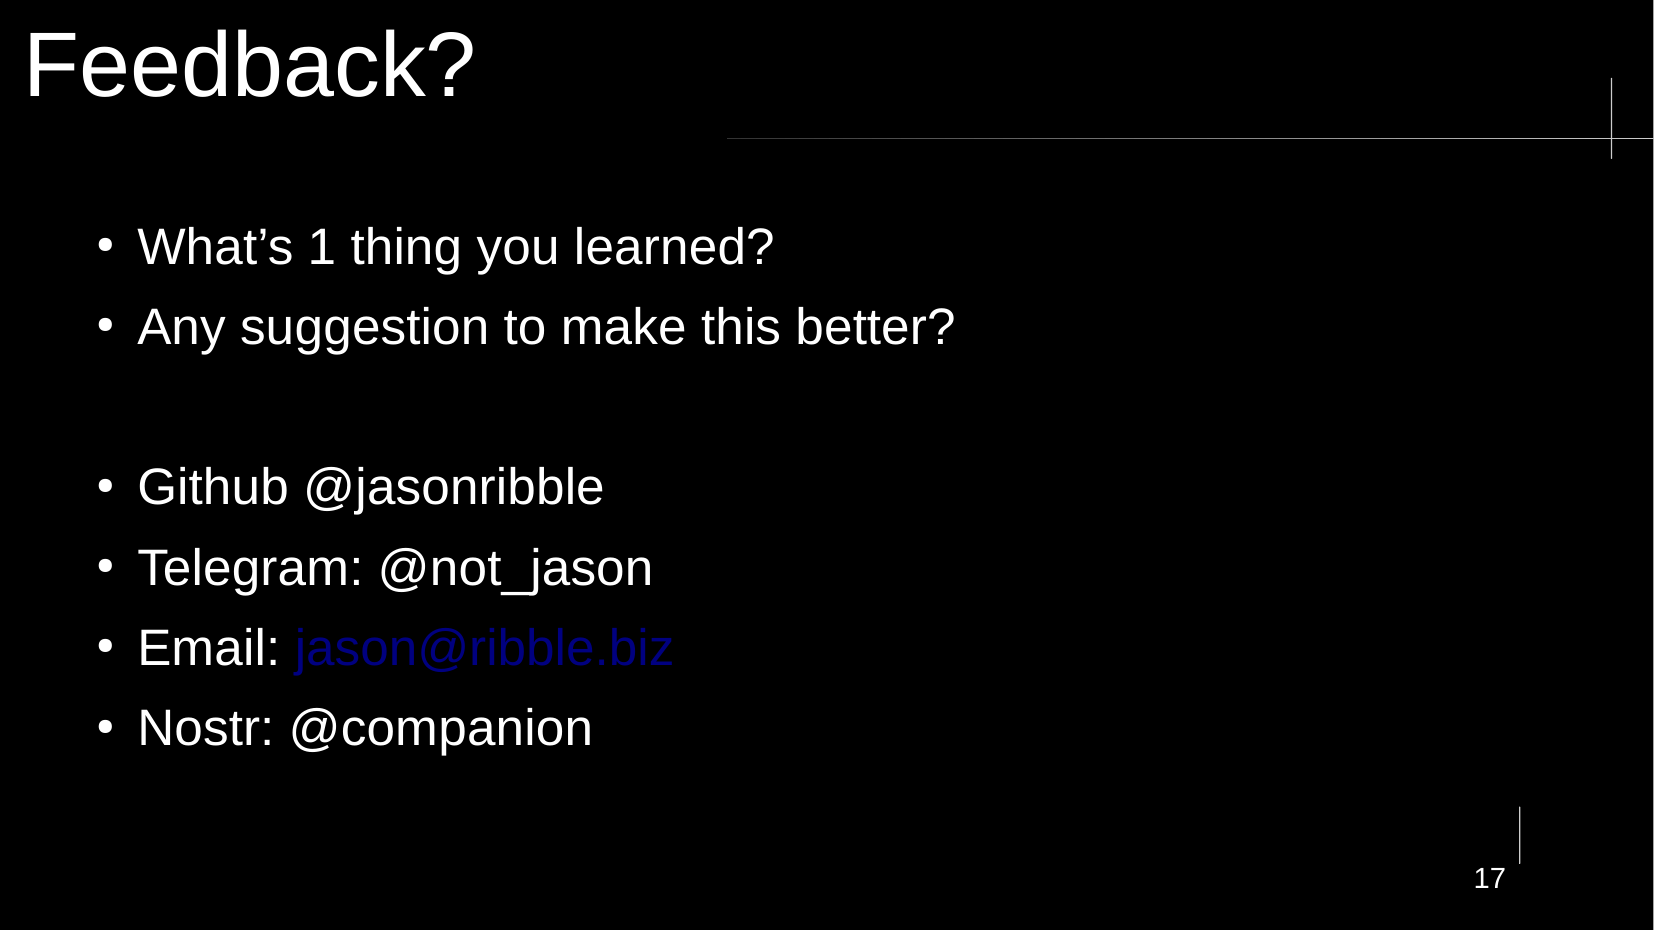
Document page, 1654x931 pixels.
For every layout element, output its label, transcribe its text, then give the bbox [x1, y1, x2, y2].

list What’s 1 thing you learned? Any suggestion to make this better? Github @jasonribble Telegram: @not_jason Email: jason@ribble.biz Nostr: @companion [82, 217, 1571, 758]
title Feedback? [23, 11, 1589, 119]
